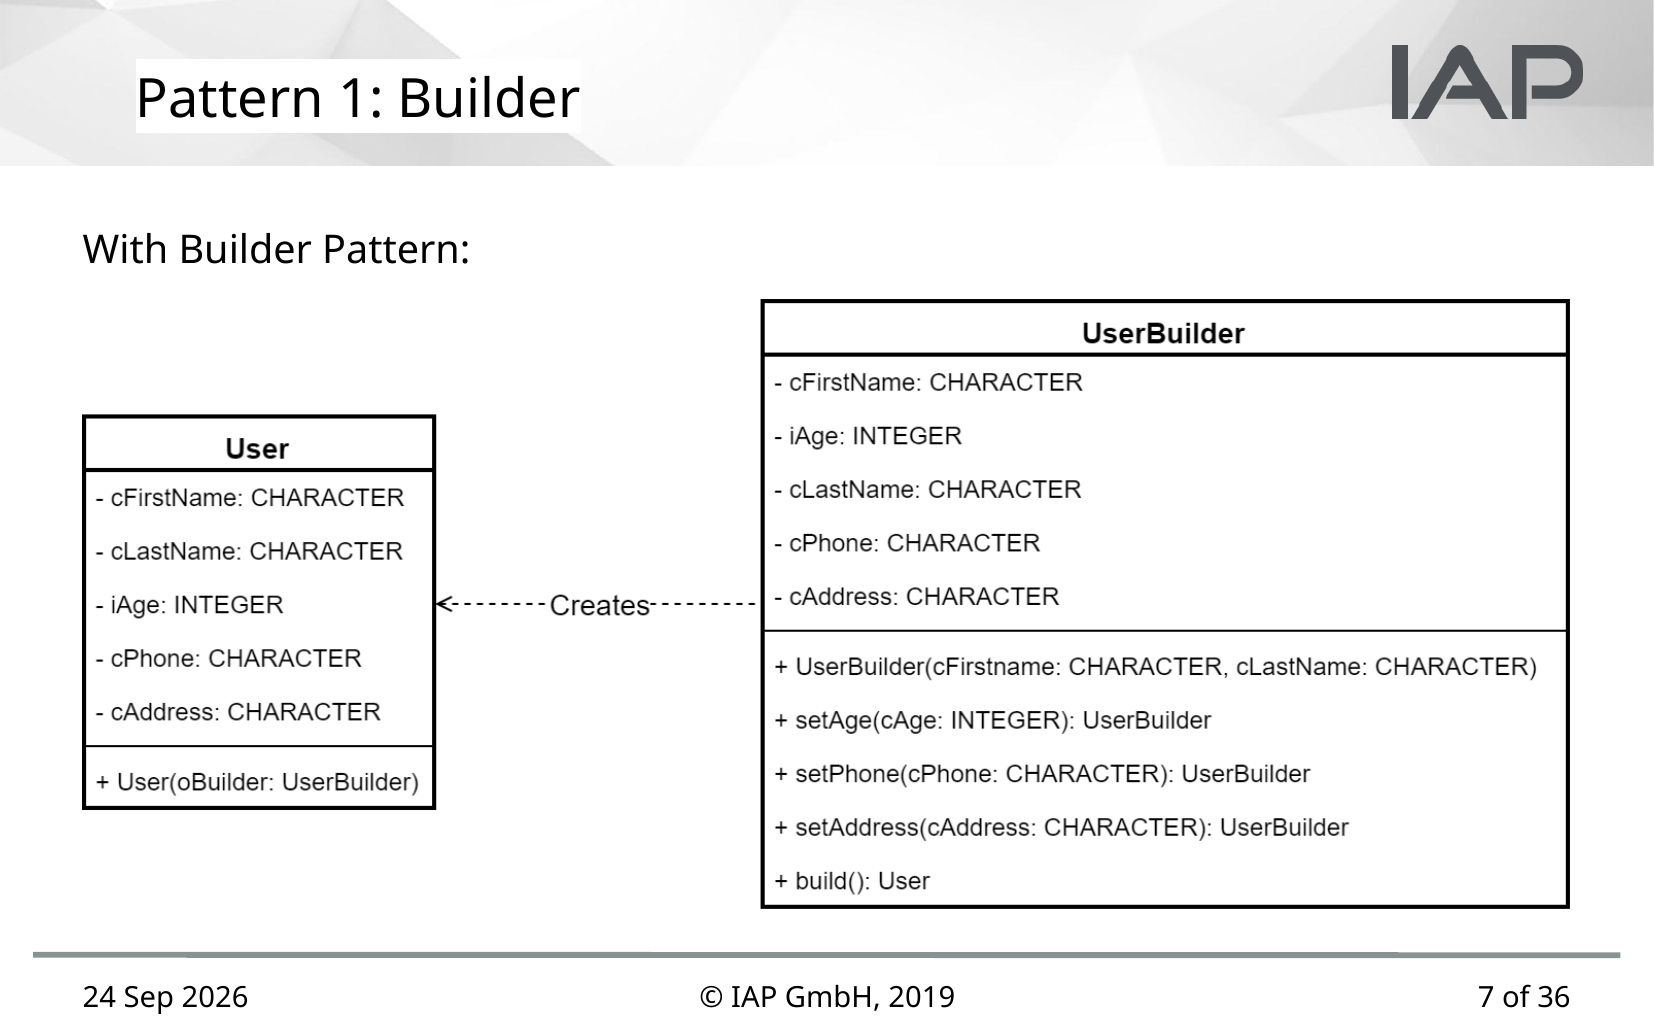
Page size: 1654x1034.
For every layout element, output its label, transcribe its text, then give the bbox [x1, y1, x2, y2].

title Pattern 1: Builder [135, 41, 1264, 152]
picture [0, 0, 1654, 166]
list With Builder Pattern: [82, 221, 1571, 296]
picture [82, 298, 1571, 912]
